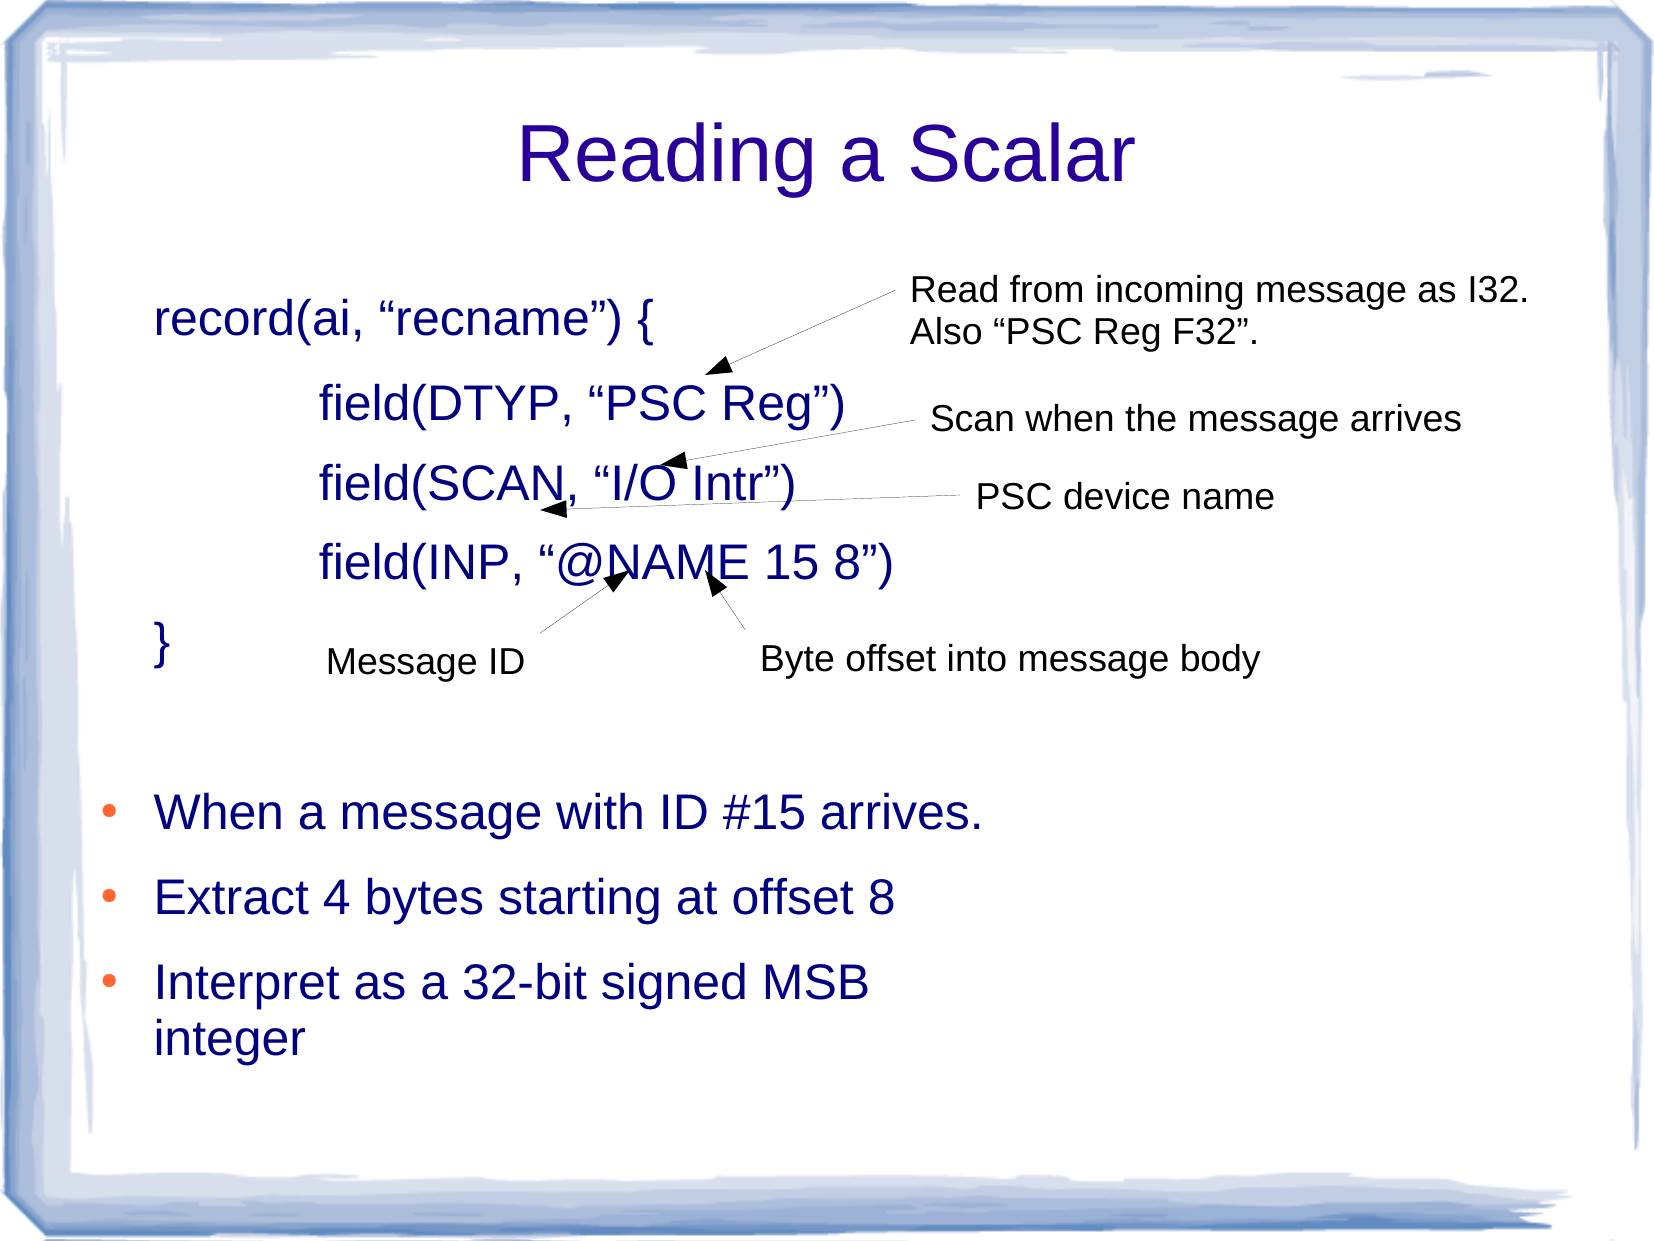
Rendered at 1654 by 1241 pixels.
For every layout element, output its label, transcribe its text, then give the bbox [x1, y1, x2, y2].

title Reading a Scalar [82, 49, 1571, 257]
picture [0, 0, 1654, 1241]
list record(ai, “recname”) { field(DTYP, “PSC Reg”) field(SCAN, “I/O Intr”) field(INP, “@NAME 15 8”) } When a message with ID #15 arrives. Extract 4 bytes starting at offset 8 Interpret as a 32-bit signed MSB integer [82, 290, 991, 1067]
text_box Scan when the message arrives [915, 390, 1477, 447]
text_box Message ID [311, 633, 541, 691]
text_box PSC device name [960, 468, 1291, 526]
text_box Read from incoming message as I32. Also “PSC Reg F32”. [895, 261, 1546, 361]
text_box Byte offset into message body [745, 630, 1276, 687]
